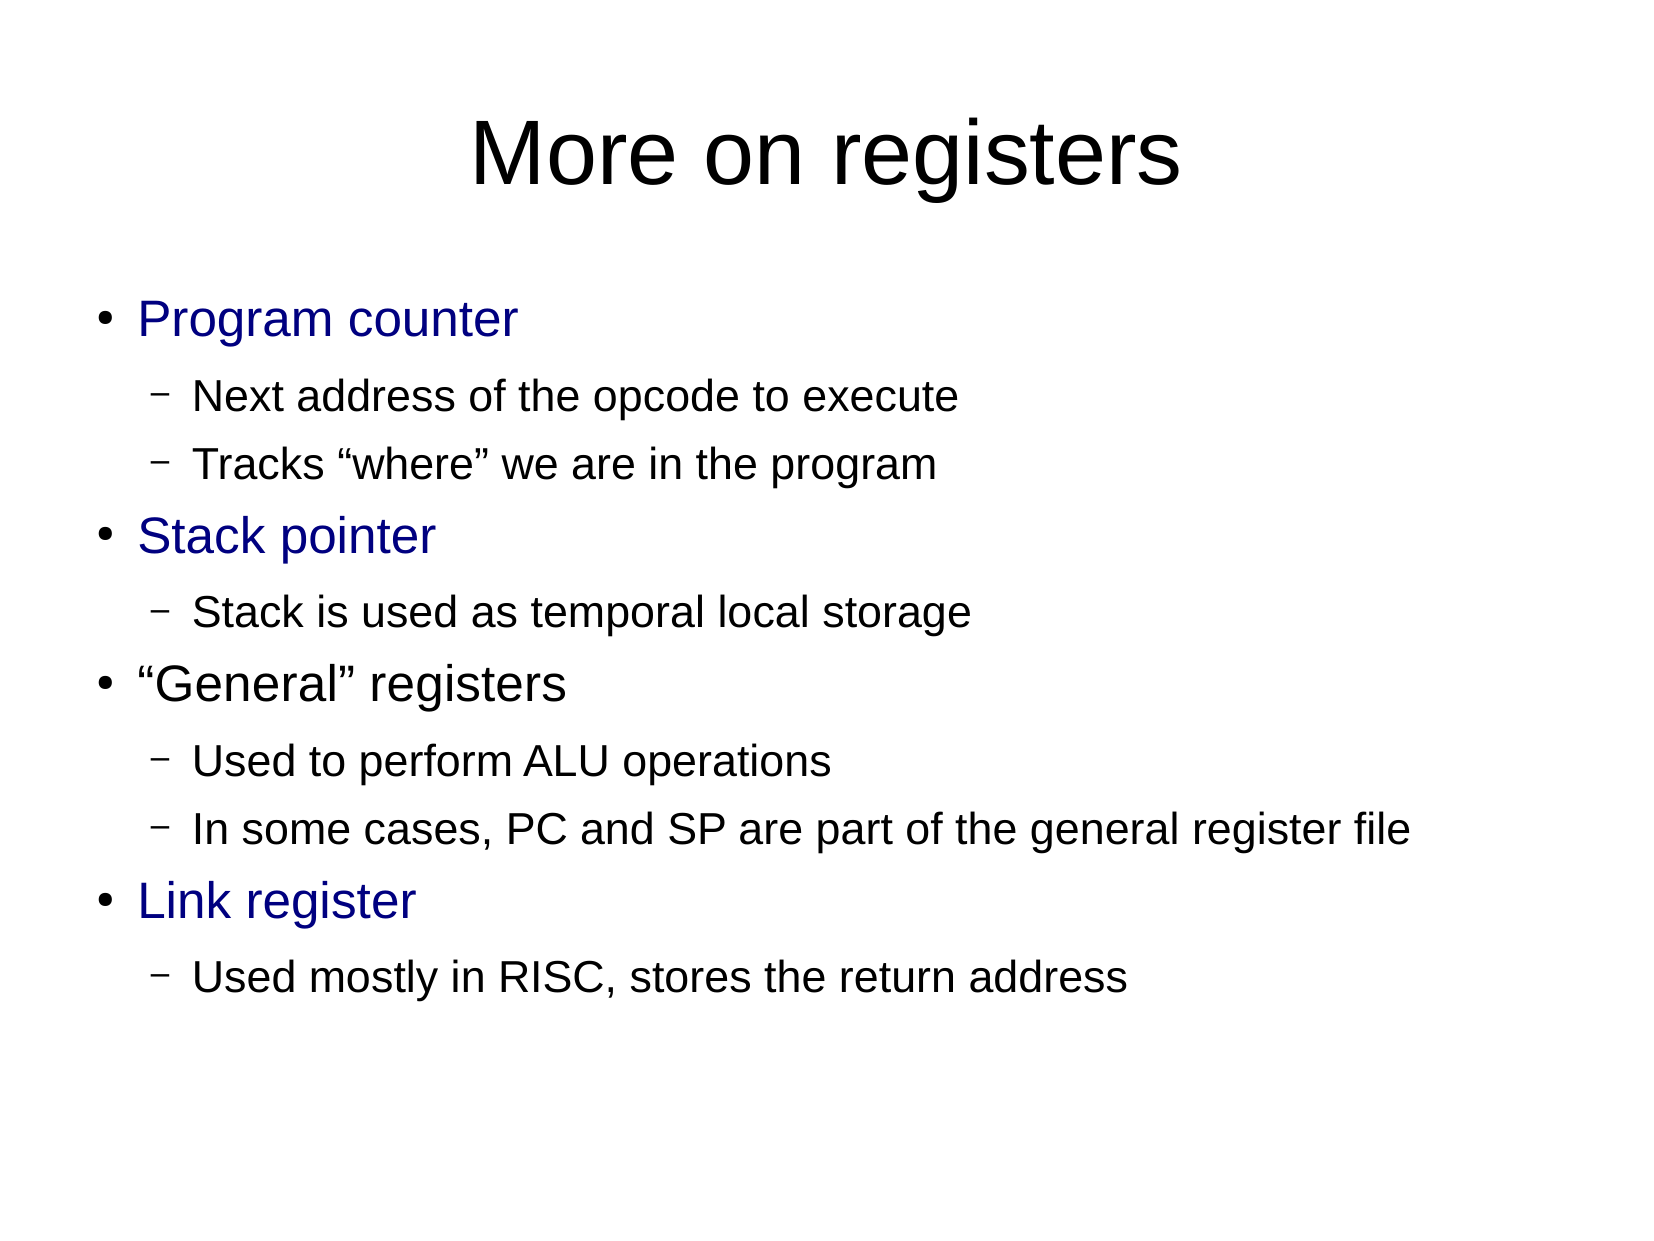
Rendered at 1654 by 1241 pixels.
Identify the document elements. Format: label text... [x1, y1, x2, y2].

title More on registers [82, 49, 1571, 257]
list Program counter Next address of the opcode to execute Tracks “where” we are in the program Stack pointer Stack is used as temporal local storage “General” registers Used to perform ALU operations In some cases, PC and SP are part of the general register file Link register Used mostly in RISC, stores the return address [82, 290, 1571, 1010]
